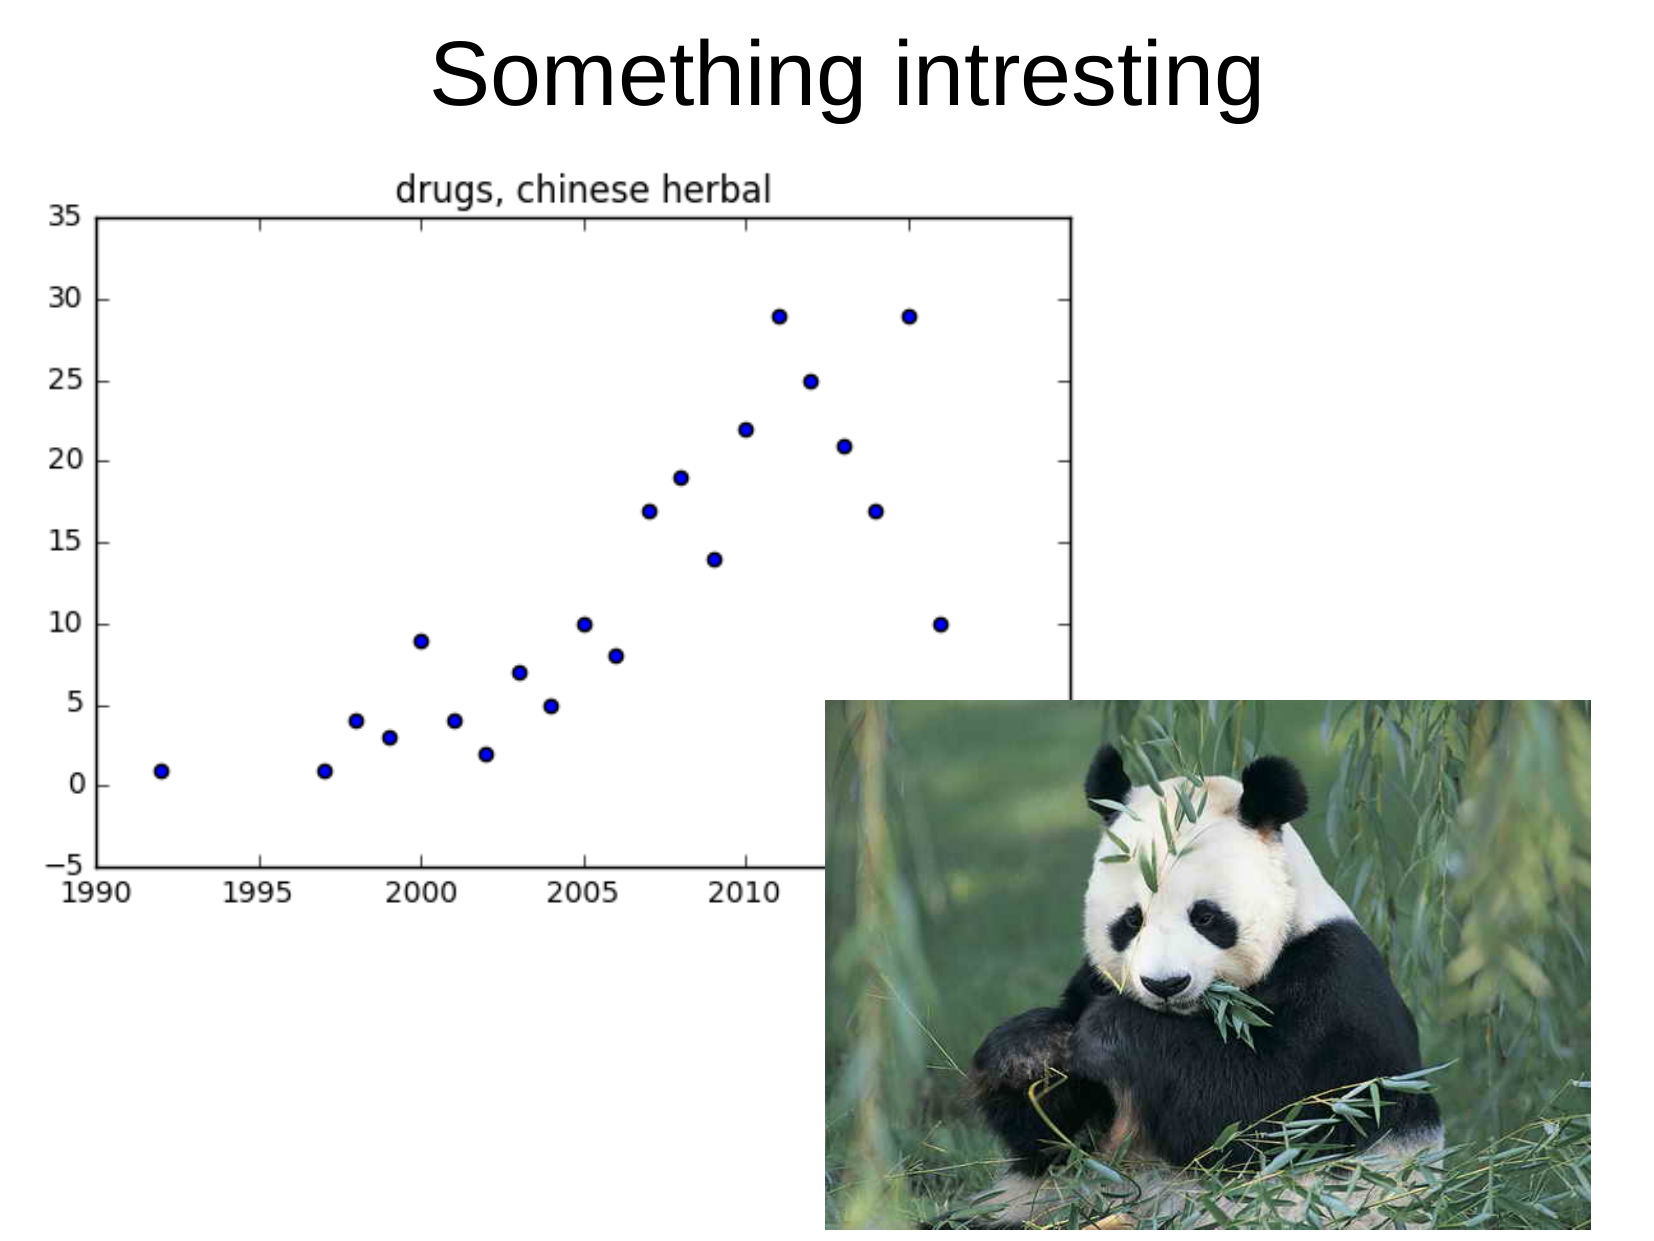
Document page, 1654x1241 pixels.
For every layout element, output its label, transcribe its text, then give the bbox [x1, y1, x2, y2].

picture [0, 134, 1591, 1231]
title Something intresting [116, 0, 1606, 178]
